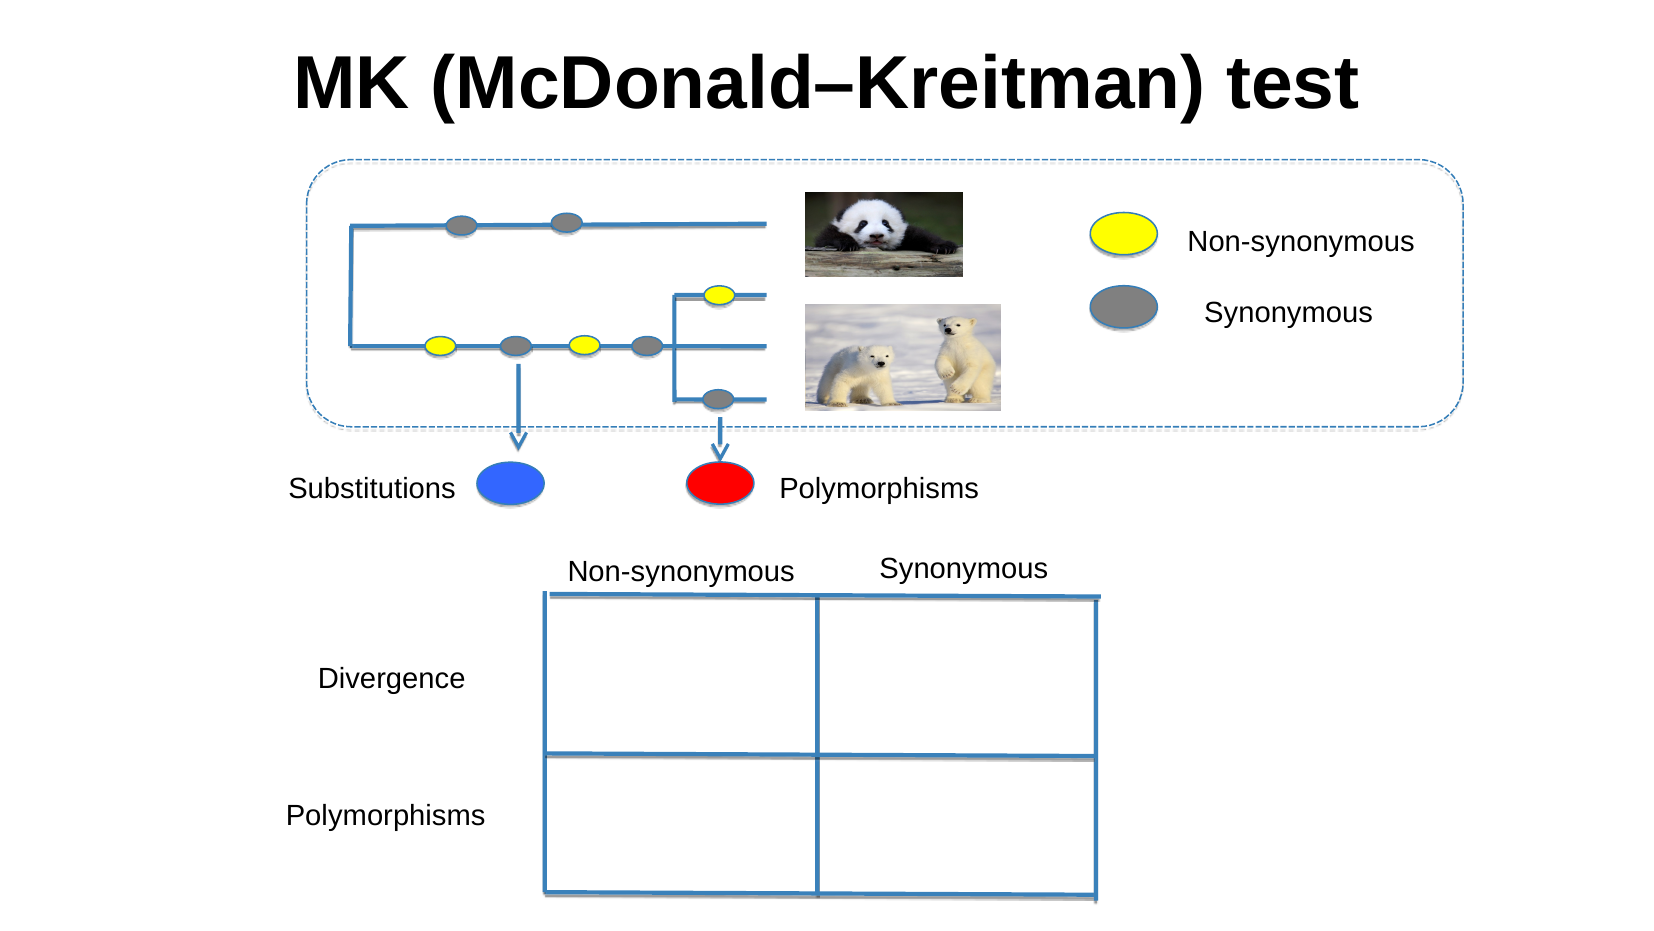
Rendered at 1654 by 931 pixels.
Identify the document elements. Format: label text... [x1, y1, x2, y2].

text_box Non-synonymous [1172, 214, 1431, 265]
picture [805, 192, 963, 277]
text_box [476, 462, 545, 505]
text_box Synonymous [864, 541, 1064, 592]
text_box Divergence [303, 652, 481, 702]
text_box Polymorphisms [271, 788, 501, 839]
text_box [1090, 285, 1158, 328]
text_box [703, 285, 735, 305]
text_box Polymorphisms [764, 461, 995, 512]
text_box [569, 335, 601, 355]
text_box [551, 213, 583, 233]
title MK (McDonald–Kreitman) test [0, 1, 1654, 157]
text_box [425, 336, 456, 356]
text_box [631, 336, 663, 356]
text_box [686, 461, 754, 505]
text_box [500, 336, 532, 356]
text_box [1090, 212, 1158, 255]
text_box [702, 389, 734, 409]
text_box Substitutions [273, 461, 472, 512]
text_box Synonymous [1189, 285, 1389, 336]
picture [805, 304, 1001, 412]
text_box [446, 216, 477, 235]
text_box Non-synonymous [552, 545, 811, 595]
